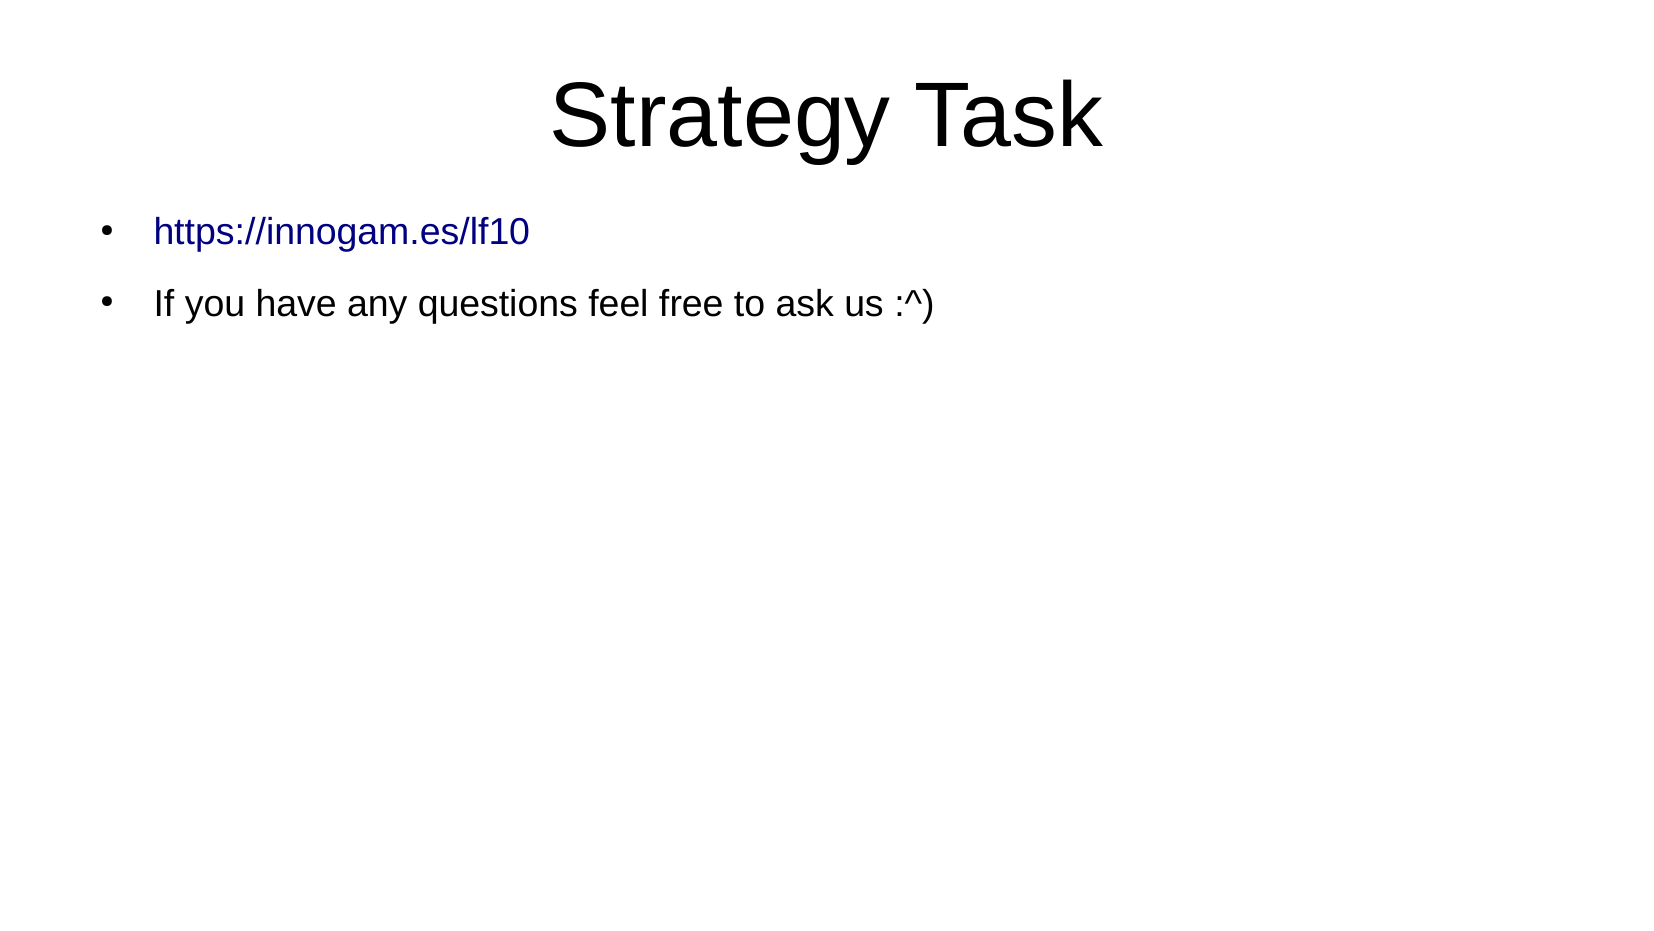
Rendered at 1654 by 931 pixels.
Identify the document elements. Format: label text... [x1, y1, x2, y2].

title Strategy Task [82, 37, 1571, 193]
list https://innogam.es/lf10 If you have any questions feel free to ask us :^) [82, 210, 1571, 751]
